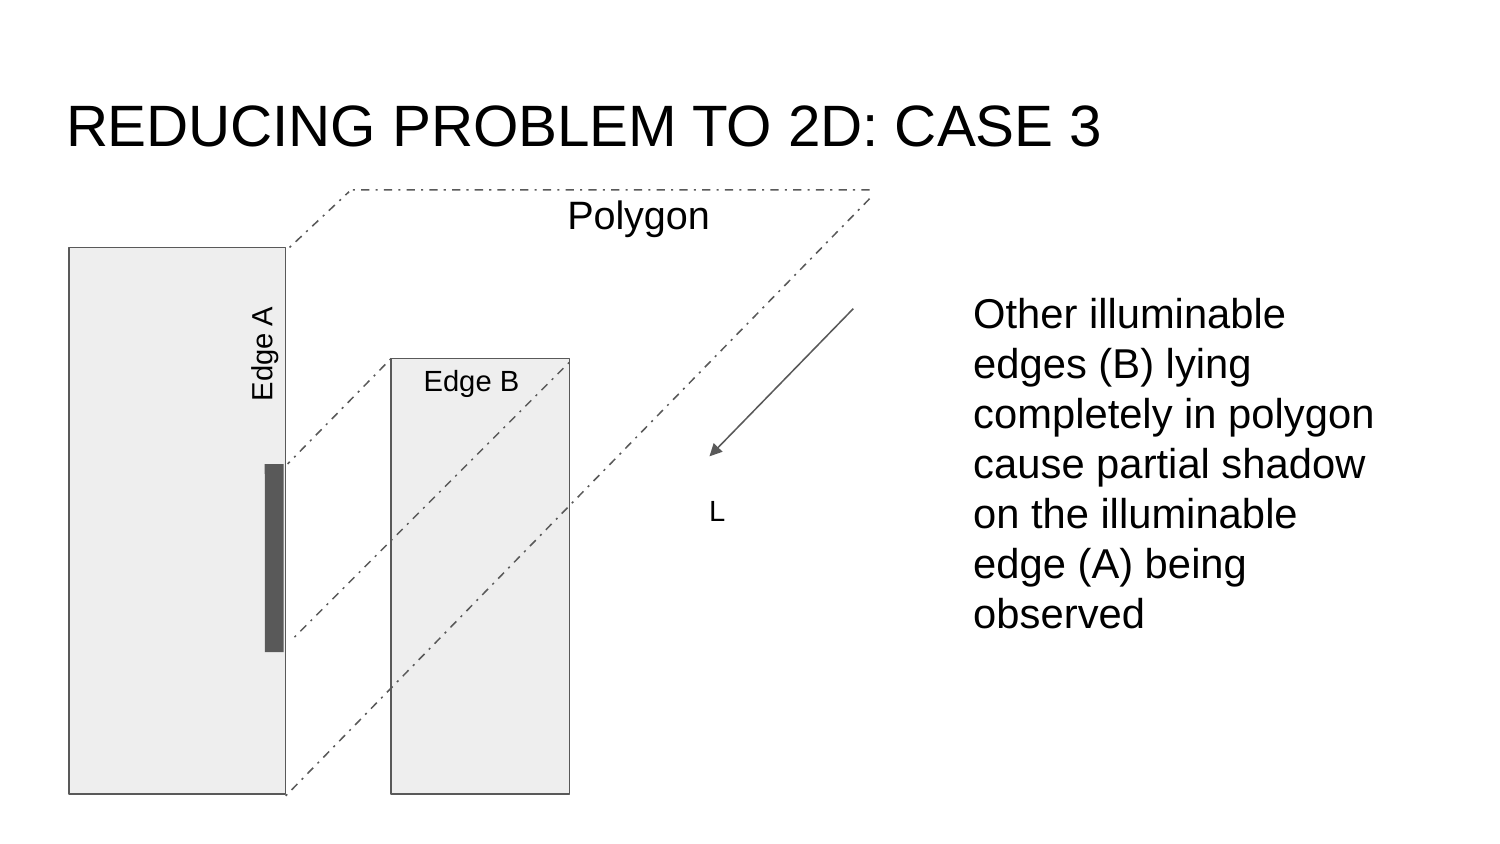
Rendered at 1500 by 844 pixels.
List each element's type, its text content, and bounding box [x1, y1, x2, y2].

text_box Edge A [228, 272, 300, 416]
text_box Polygon [574, 205, 588, 215]
title REDUCING PROBLEM TO 2D: CASE 3 [51, 72, 1449, 167]
text_box Other illuminable edges (B) lying completely in polygon cause partial shadow on the illuminable edge (A) being observed [958, 272, 1395, 655]
text_box [69, 247, 286, 794]
text_box Polygon [693, 210, 703, 227]
text_box Polygon [670, 210, 682, 227]
text_box [391, 358, 570, 794]
text_box Polygon [598, 210, 610, 227]
text_box Polygon [552, 174, 741, 227]
text_box L [694, 477, 754, 533]
text_box Edge B [408, 347, 553, 418]
text_box Polygon [648, 210, 659, 227]
